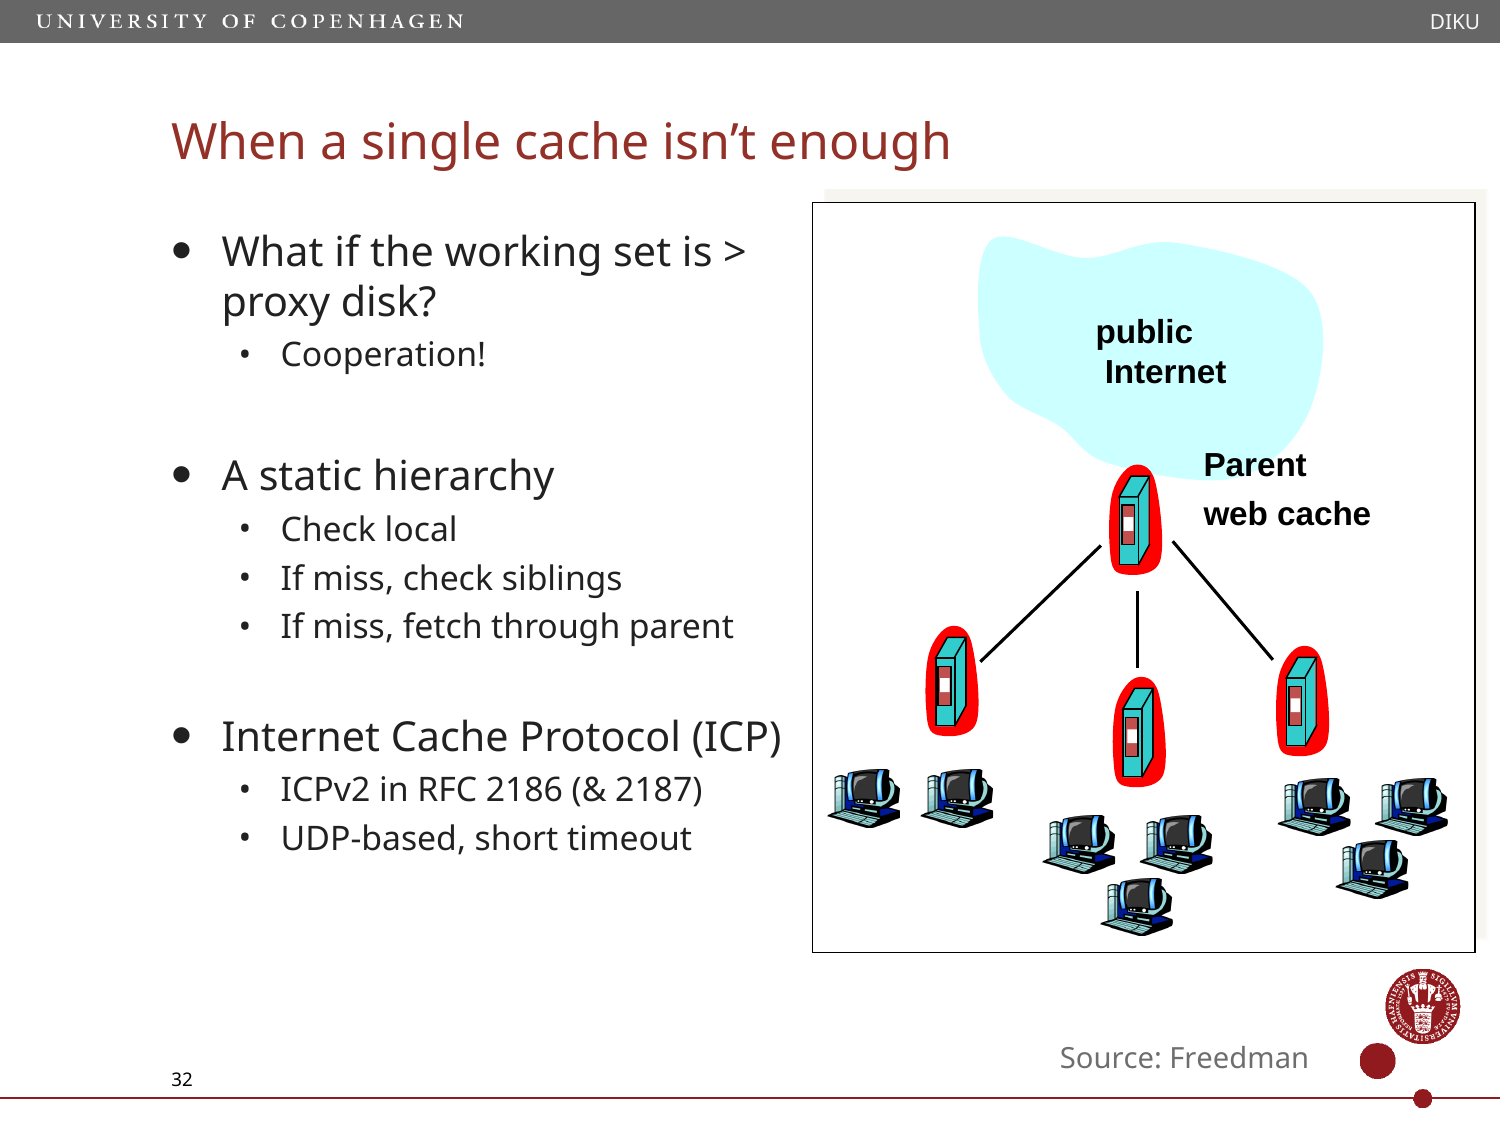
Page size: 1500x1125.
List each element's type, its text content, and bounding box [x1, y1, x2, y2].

chart [827, 768, 901, 828]
list What if the working set is > proxy disk? Cooperation! A static hierarchy Check local If miss, check siblings If miss, fetch through parent Internet Cache Protocol (ICP) ICPv2 in RFC 2186 (& 2187) UDP-based, short timeout [171, 225, 786, 900]
chart [1277, 777, 1351, 836]
chart [1100, 877, 1173, 936]
text_box Parent web cache [1188, 435, 1387, 540]
chart [920, 768, 994, 828]
picture [0, 910, 1500, 1122]
chart [1042, 814, 1116, 874]
text_box <number> [171, 1067, 522, 1092]
title When a single cache isn’t enough [171, 75, 1329, 171]
text_box DIKU [469, 0, 1495, 43]
text_box public Internet [1080, 302, 1242, 398]
text_box [812, 202, 1475, 953]
chart [1374, 777, 1448, 836]
chart [1139, 814, 1213, 874]
text_box Source: Freedman [1045, 1031, 1377, 1083]
chart [1335, 839, 1409, 899]
